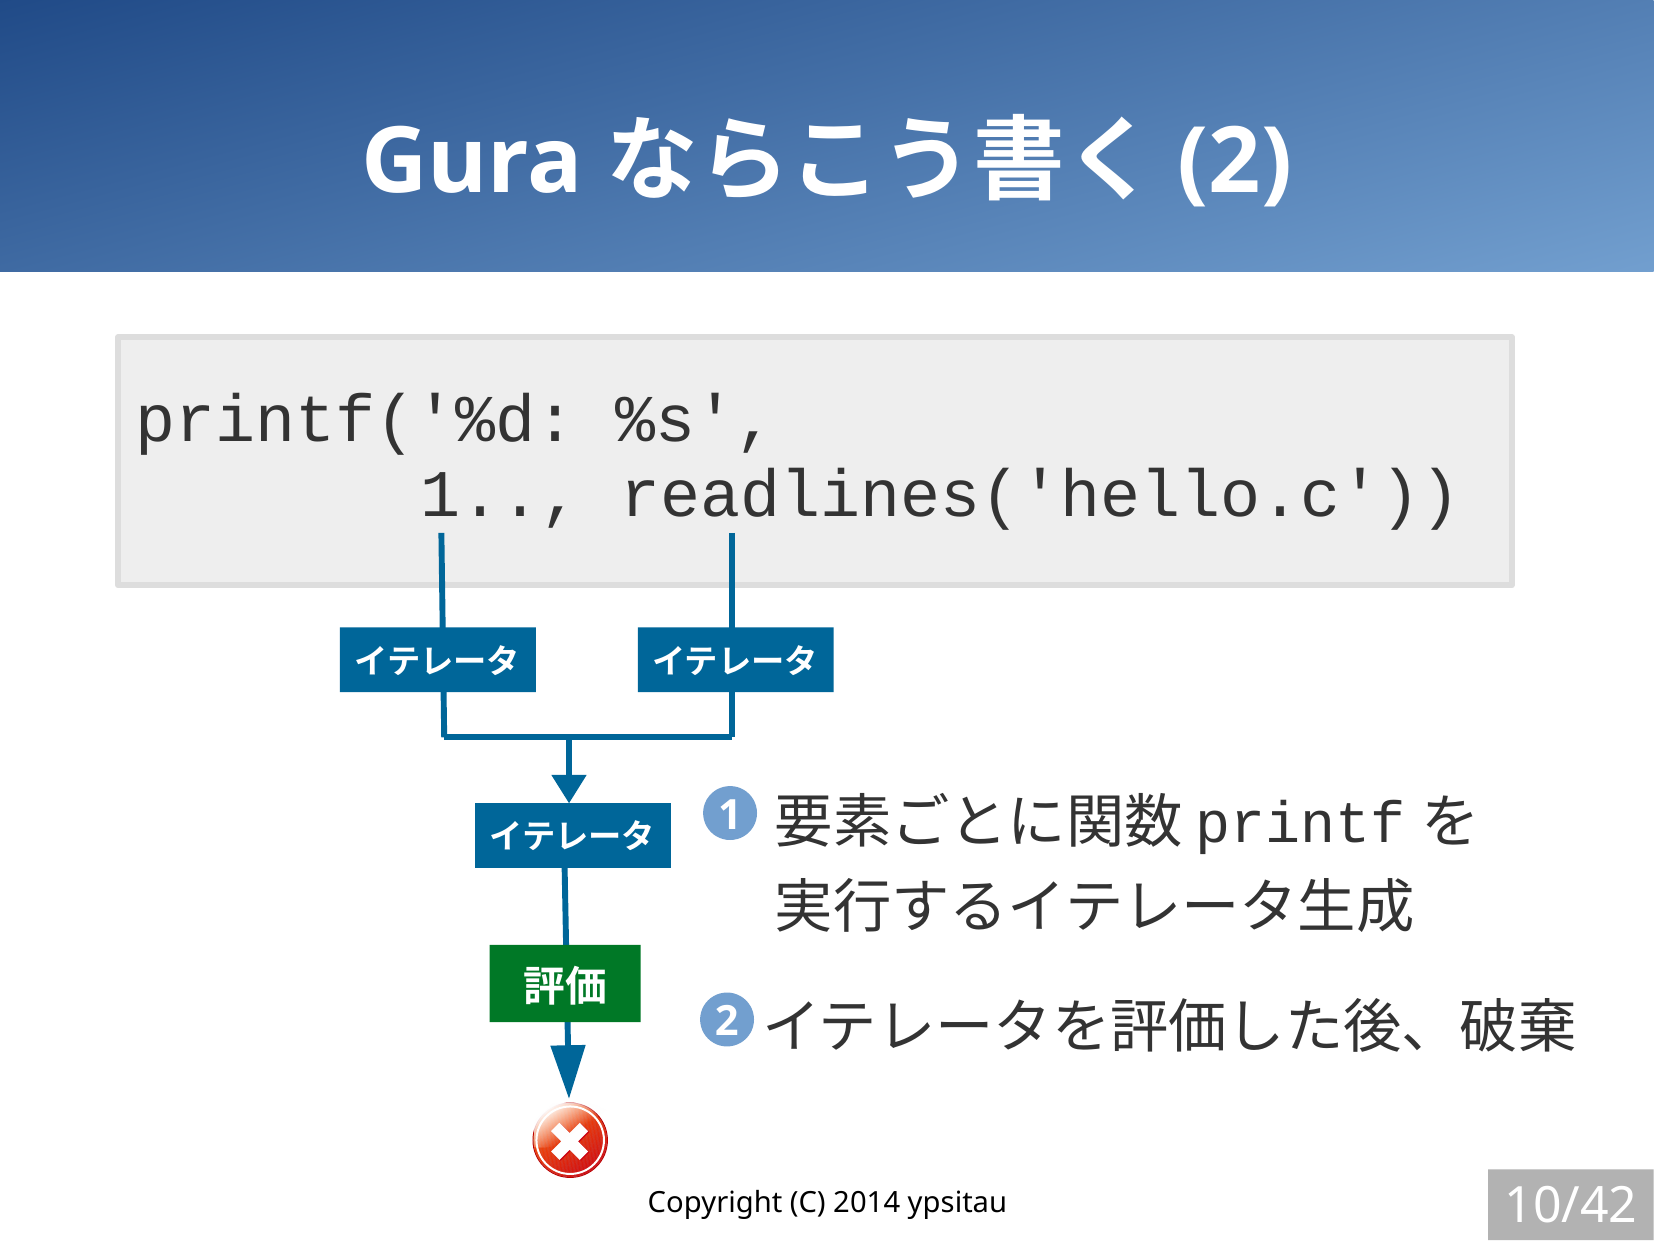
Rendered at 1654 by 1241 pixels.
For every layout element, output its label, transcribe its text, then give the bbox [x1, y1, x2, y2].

text_box イテレータ [339, 627, 536, 693]
text_box printf('%d: %s', 1.., readlines('hello.c')) [118, 337, 1512, 586]
text_box 評価 [489, 944, 641, 1023]
text_box 要素ごとに関数 printf を 実行するイテレータ生成 [760, 767, 1502, 959]
picture [517, 1082, 624, 1189]
text_box イテレータを評価した後、破棄 [747, 972, 1593, 1075]
text_box イテレータ [475, 803, 671, 868]
text_box 1 [703, 786, 758, 841]
title Gura ならこう書く (2) [82, 49, 1571, 257]
text_box イテレータ [637, 627, 834, 693]
text_box 2 [700, 992, 755, 1047]
